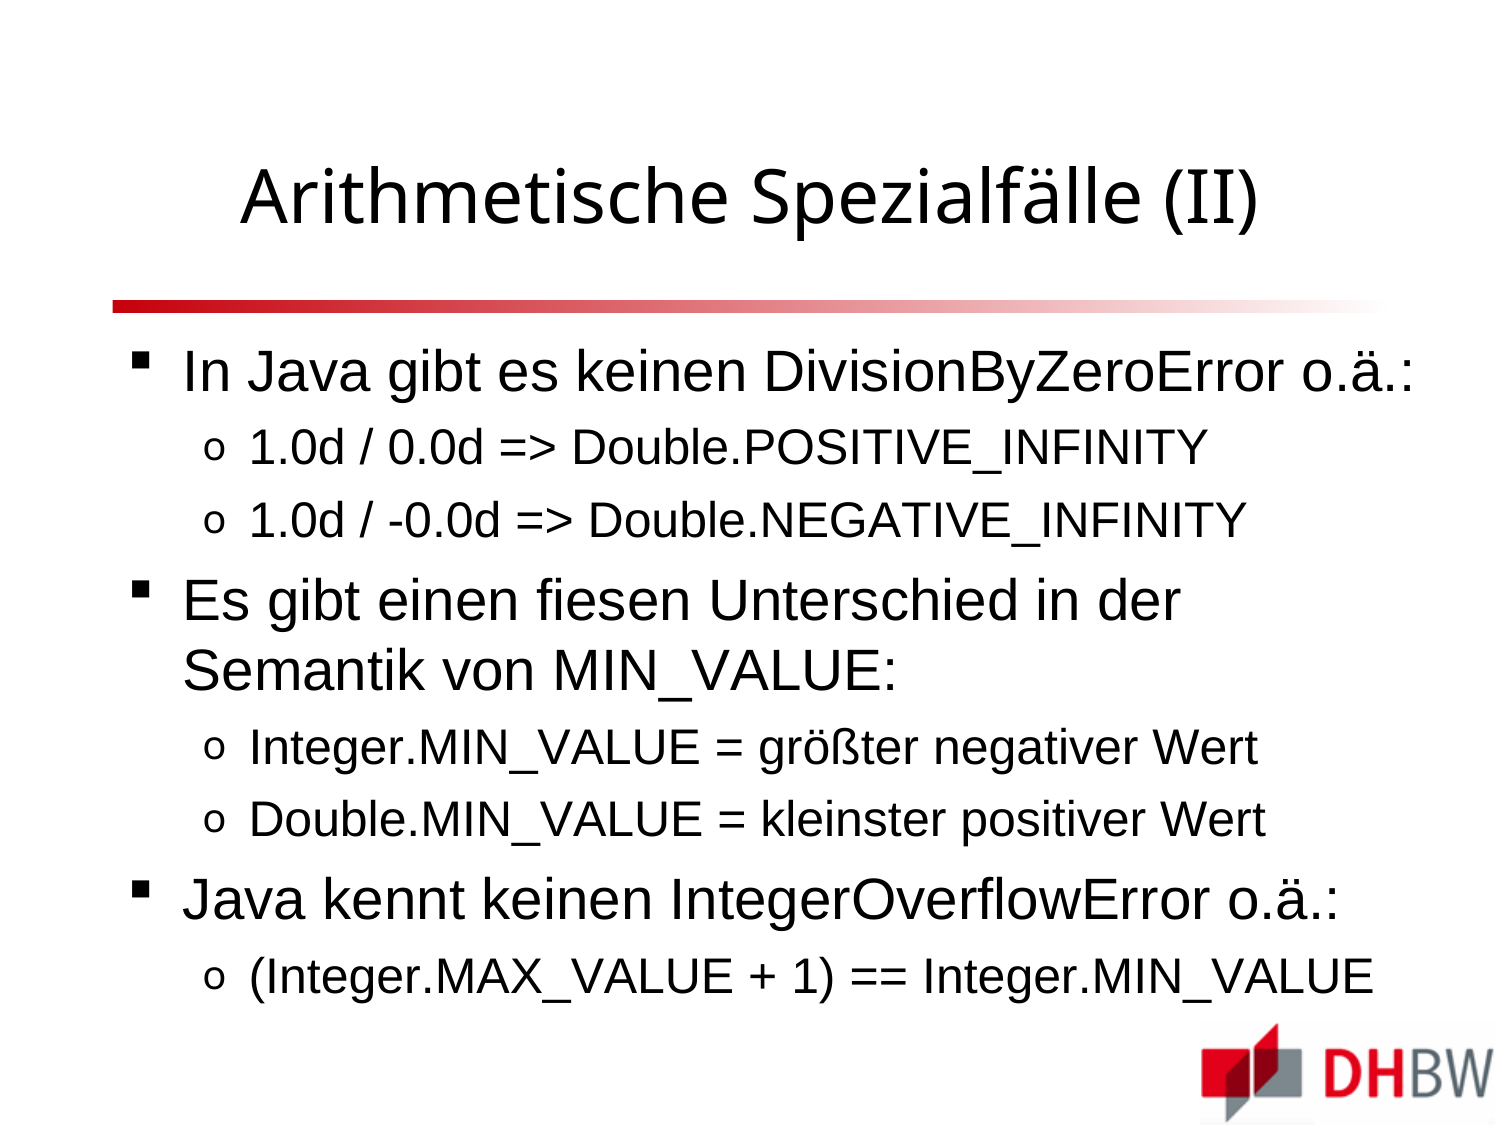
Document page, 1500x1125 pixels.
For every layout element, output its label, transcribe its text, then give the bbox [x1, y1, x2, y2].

picture [1200, 1021, 1495, 1125]
title Arithmetische Spezialfälle (II) [112, 99, 1388, 288]
list In Java gibt es keinen DivisionByZeroError o.ä.: 1.0d / 0.0d => Double.POSITIVE_INFINITY 1.0d / -0.0d => Double.NEGATIVE_INFINITY Es gibt einen fiesen Unterschied in der Semantik von MIN_VALUE: Integer.MIN_VALUE = größter negativer Wert Double.MIN_VALUE = kleinster positiver Wert Java kennt keinen IntegerOverflowError o.ä.: (Integer.MAX_VALUE + 1) == Integer.MIN_VALUE [112, 324, 1438, 1051]
